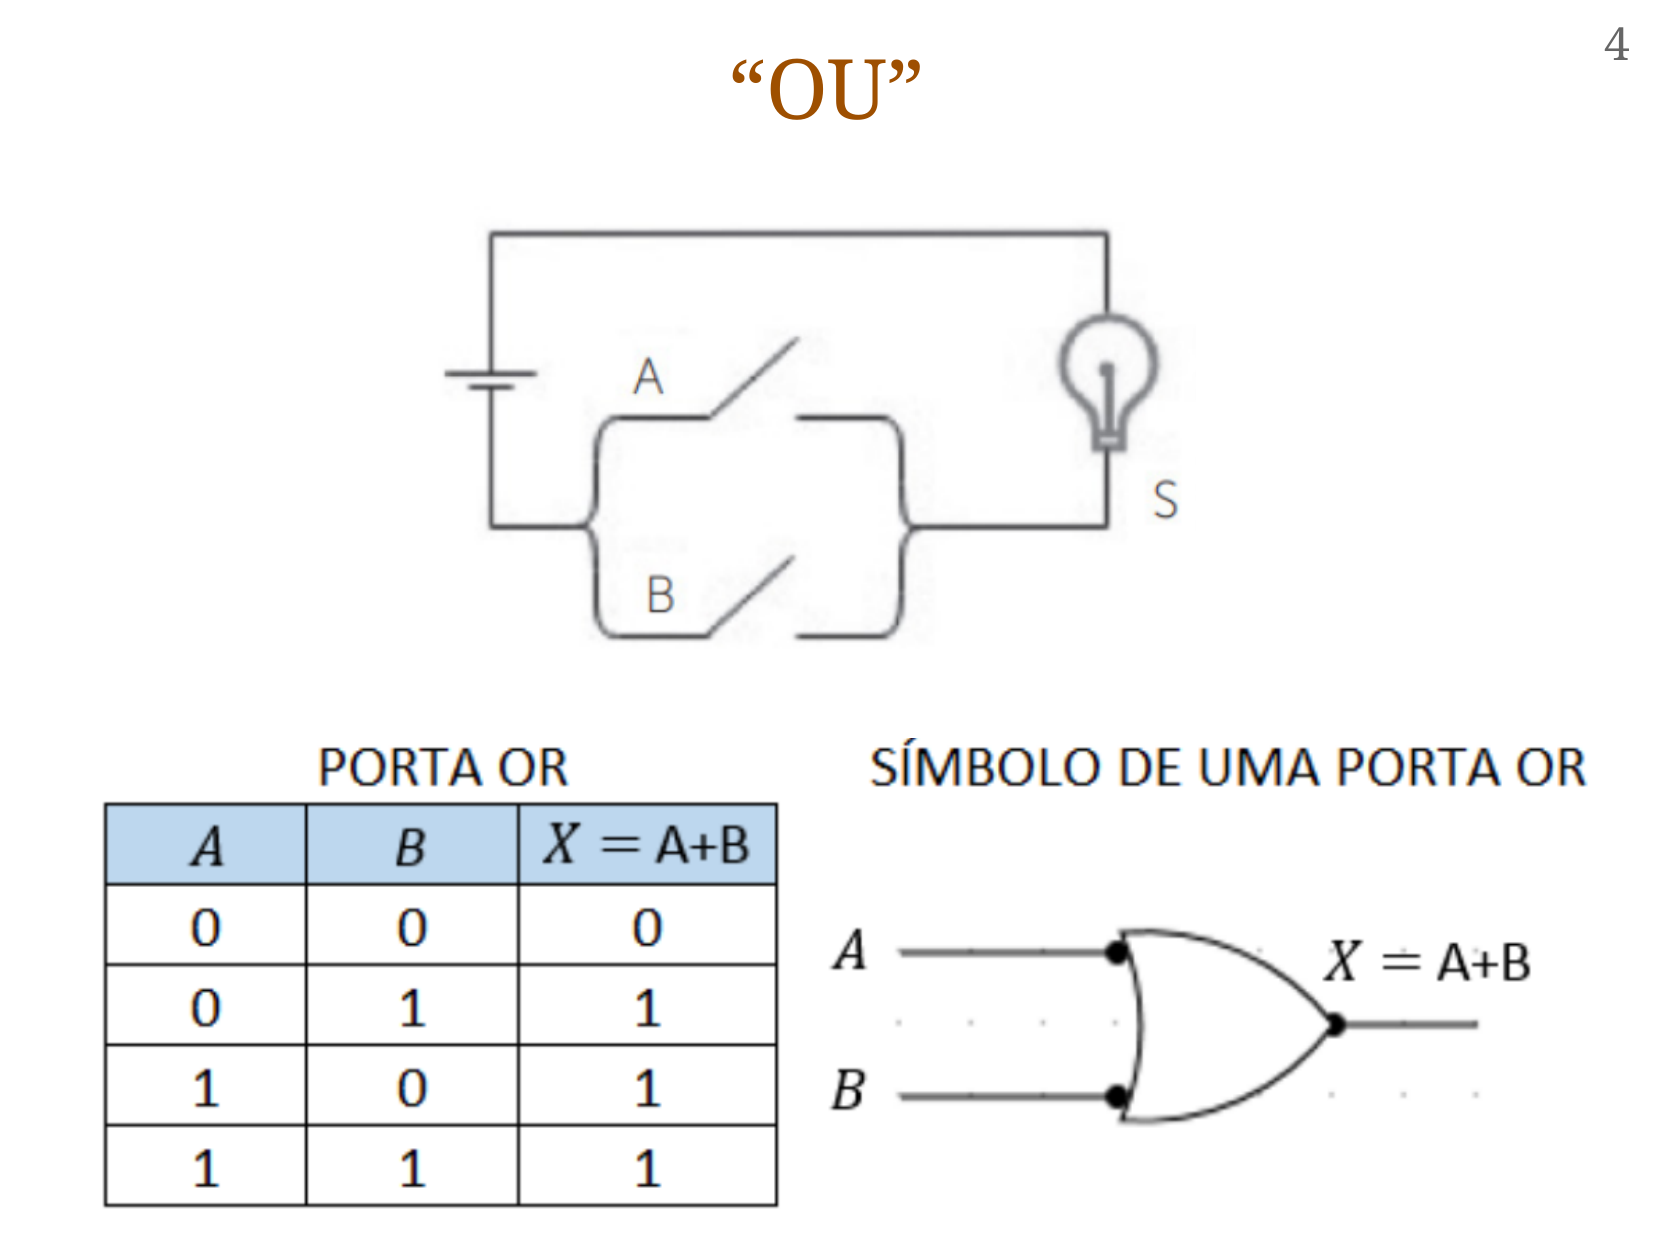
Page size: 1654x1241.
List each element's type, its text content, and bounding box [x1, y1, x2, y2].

picture [100, 738, 1595, 1210]
title “OU” [59, 29, 1595, 148]
picture [73, 206, 1196, 658]
